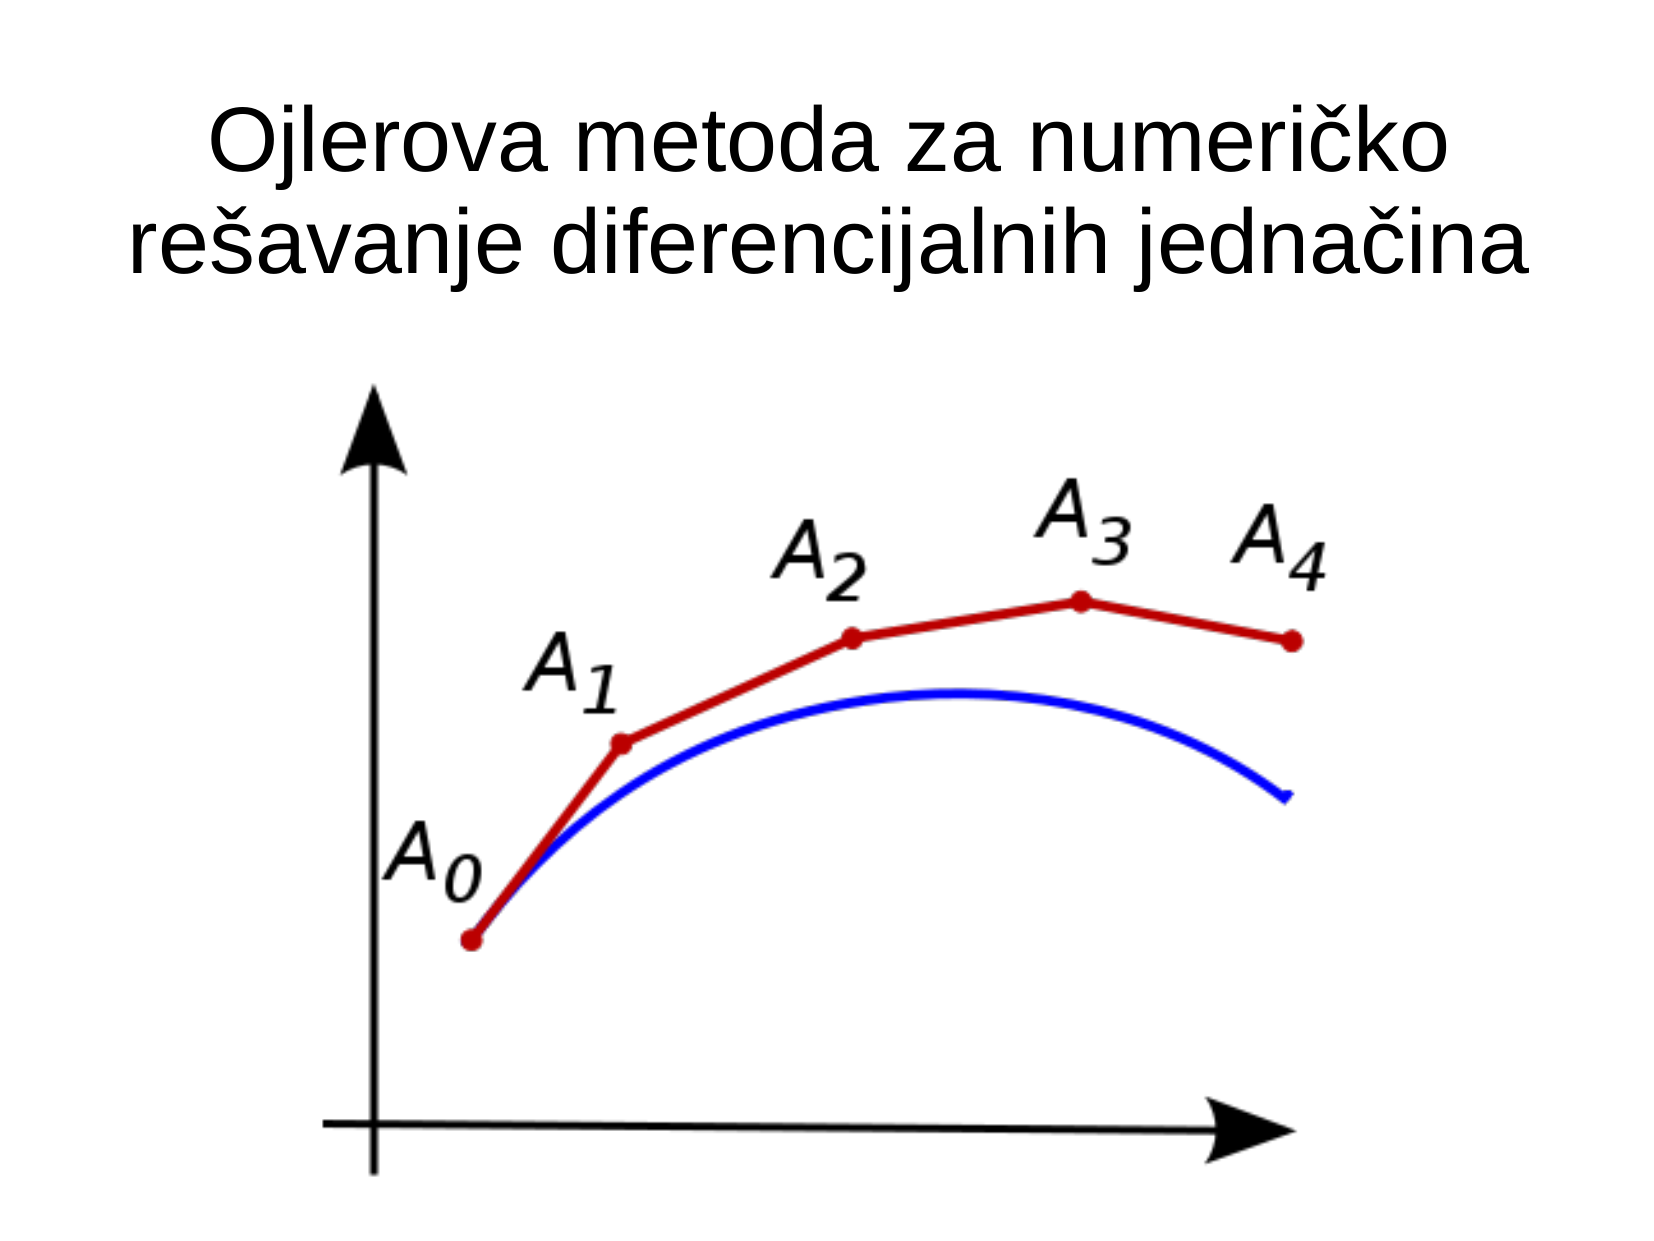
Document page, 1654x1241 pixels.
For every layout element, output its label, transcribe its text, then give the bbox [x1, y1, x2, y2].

picture [298, 359, 1351, 1182]
title Ojlerova metoda za numeričko rešavanje diferencijalnih jednačina [85, 87, 1574, 295]
